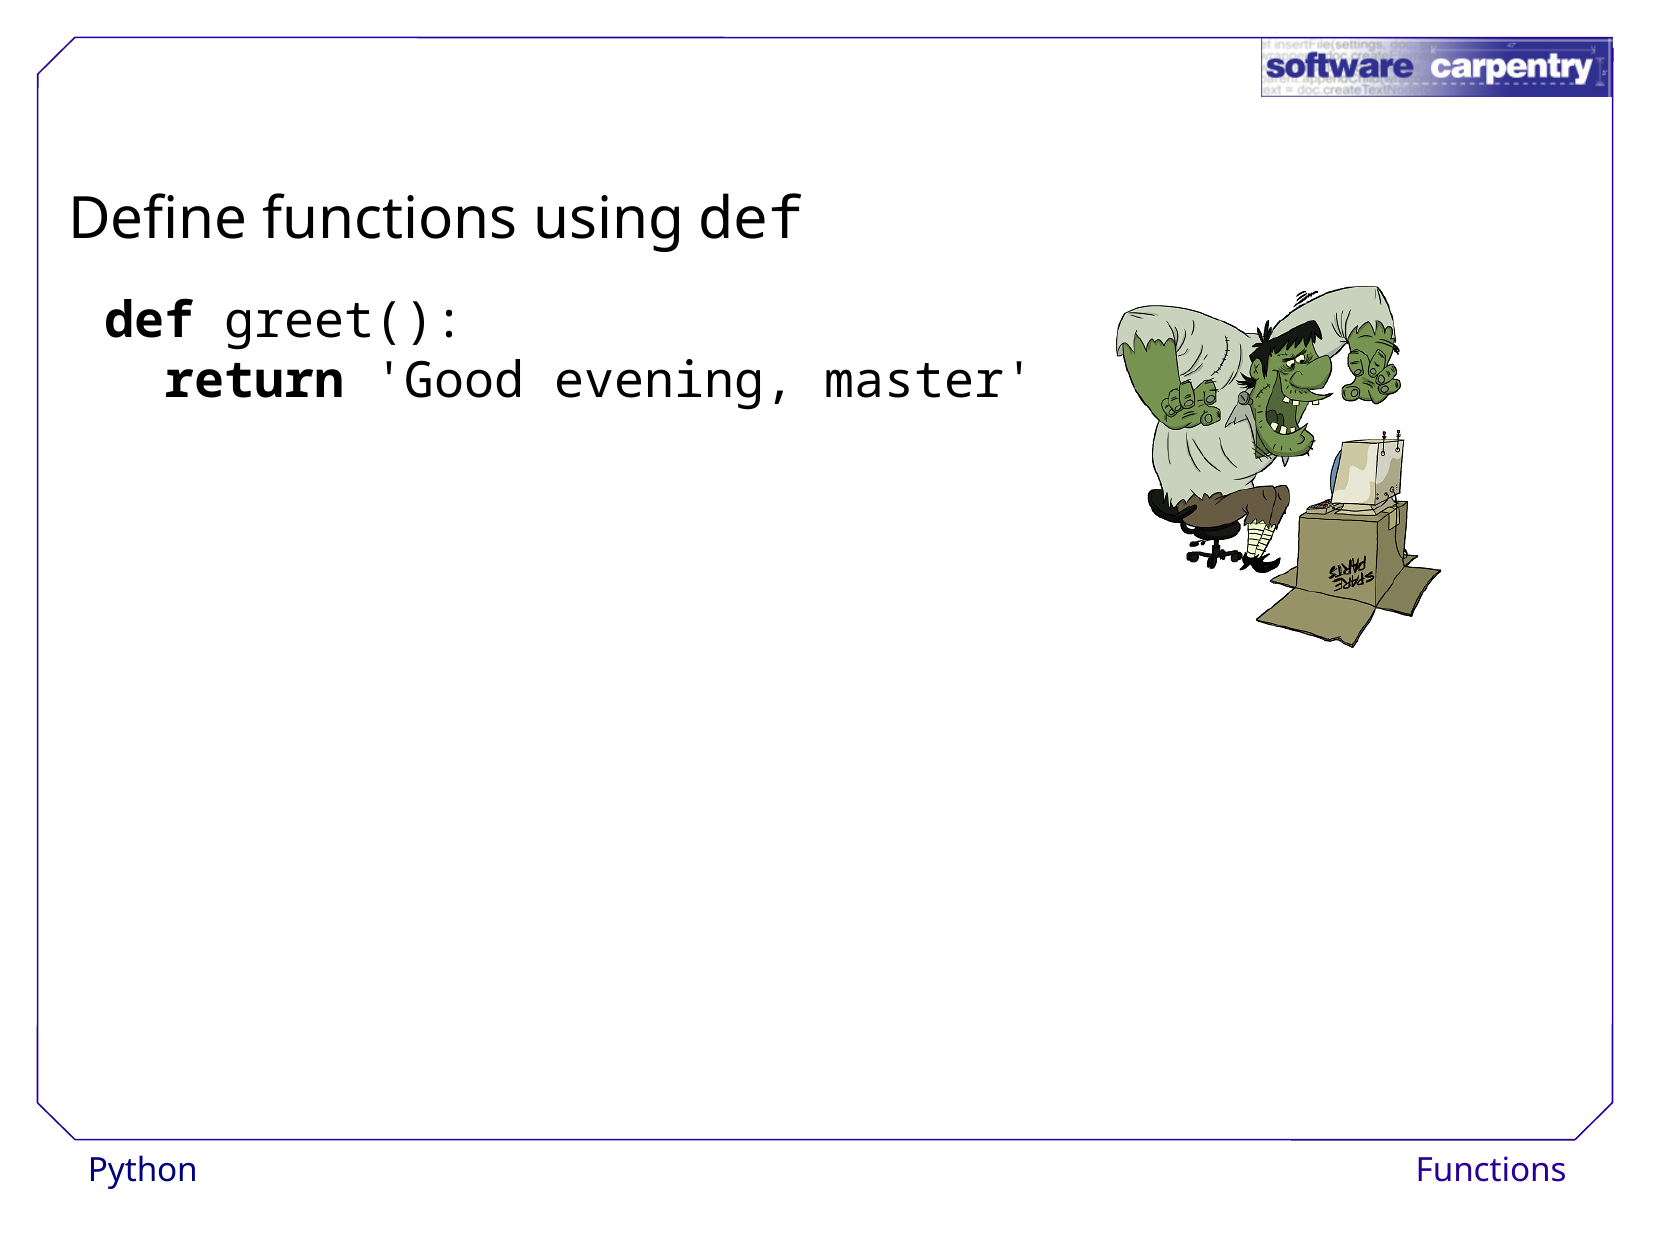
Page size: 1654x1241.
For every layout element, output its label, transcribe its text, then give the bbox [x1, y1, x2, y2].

picture [1100, 270, 1462, 659]
picture [1261, 39, 1613, 97]
text_box Define functions using def [53, 138, 969, 259]
text_box def greet(): return 'Good evening, master' [89, 279, 931, 668]
